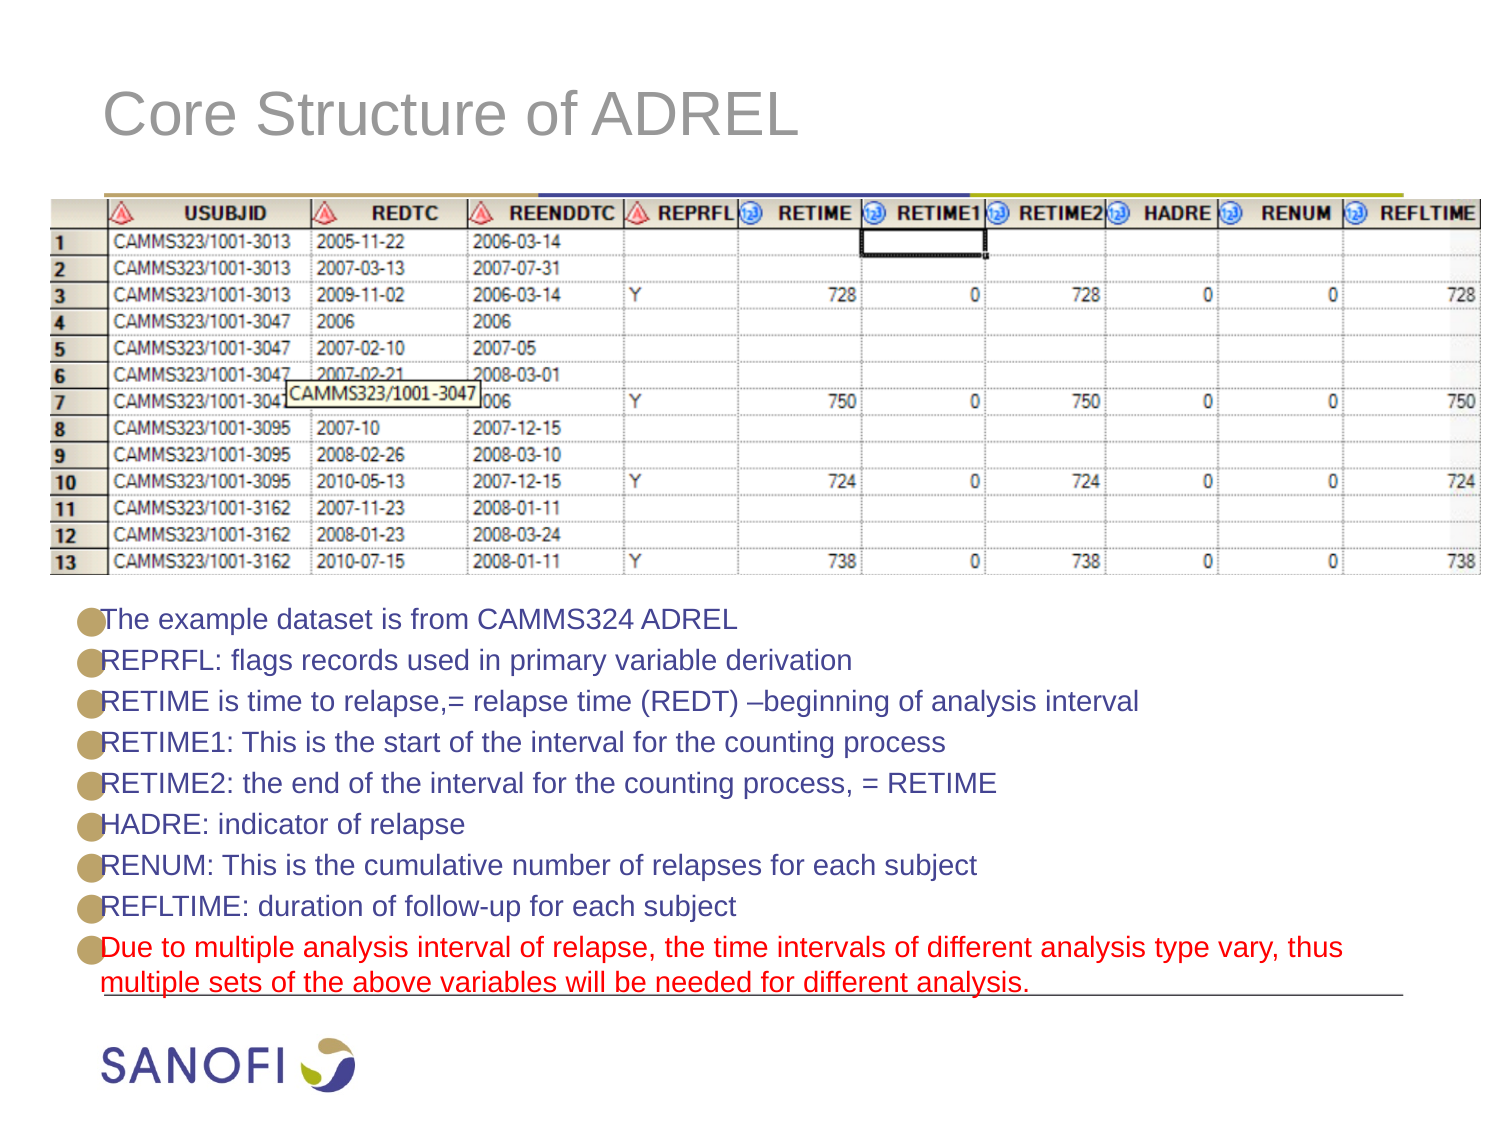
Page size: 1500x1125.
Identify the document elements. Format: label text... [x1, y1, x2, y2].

title Core Structure of ADREL [102, 46, 1392, 185]
list The example dataset is from CAMMS324 ADREL REPRFL: flags records used in primary variable derivation RETIME is time to relapse,= relapse time (REDT) –beginning of analysis interval RETIME1: This is the start of the interval for the counting process RETIME2: the end of the interval for the counting process, = RETIME HADRE: indicator of relapse RENUM: This is the cumulative number of relapses for each subject REFLTIME: duration of follow-up for each subject Due to multiple analysis interval of relapse, the time intervals of different analysis type vary, thus multiple sets of the above variables will be needed for different analysis. [75, 600, 1425, 1005]
picture [0, 0, 1500, 1125]
